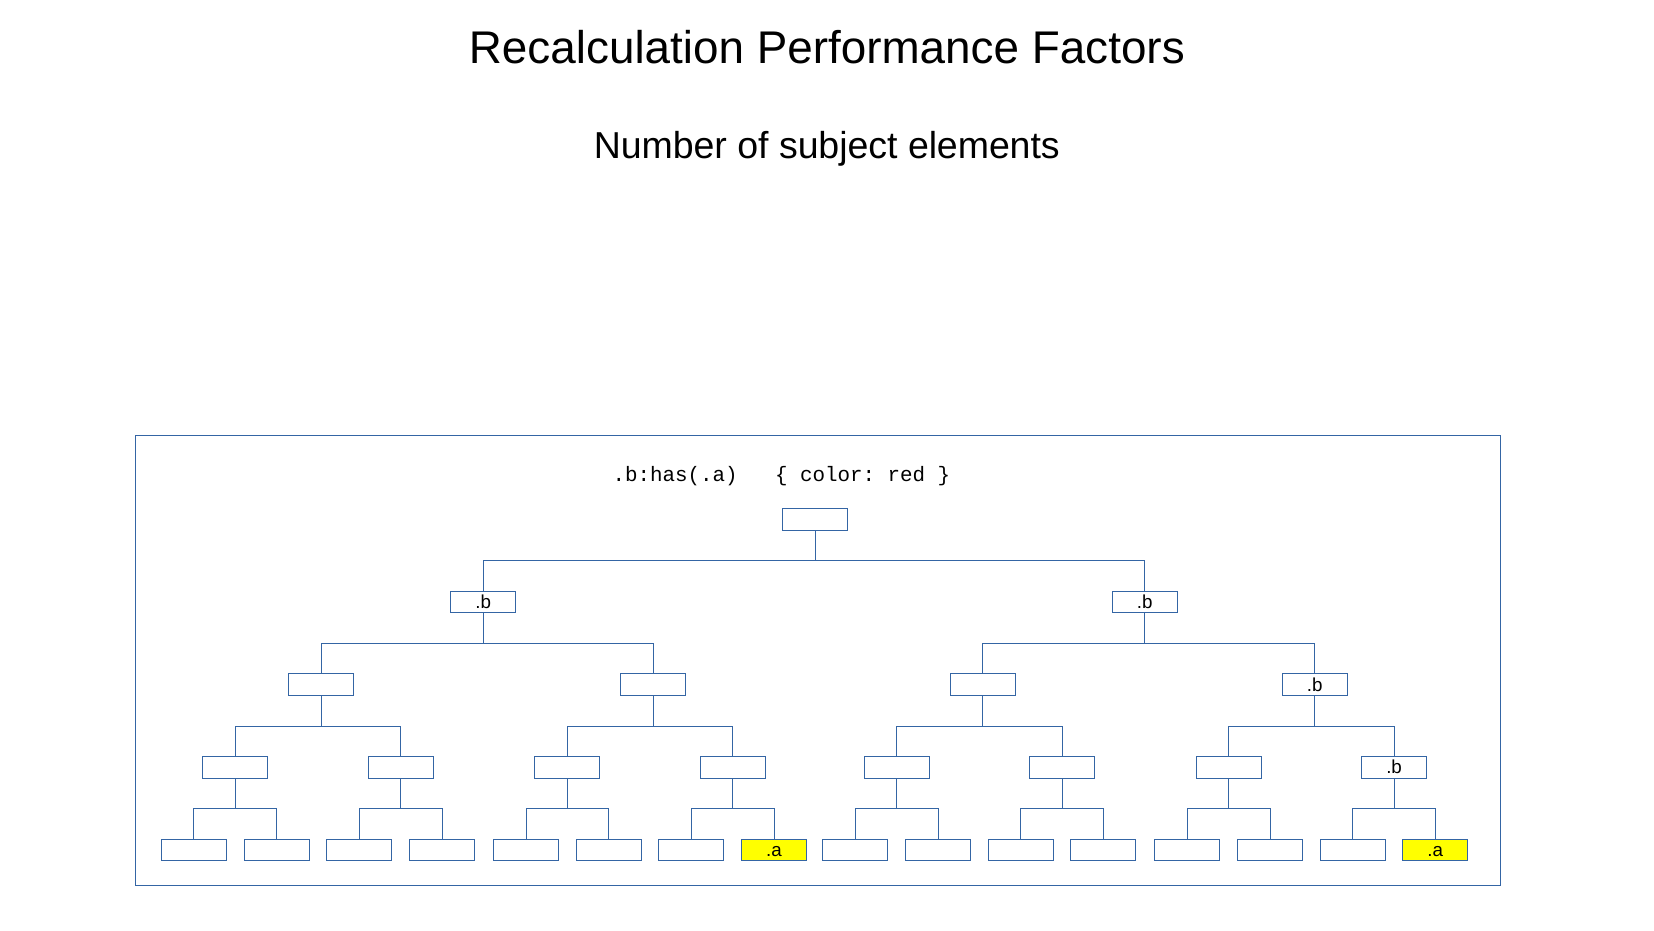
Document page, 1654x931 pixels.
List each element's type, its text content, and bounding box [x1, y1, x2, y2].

text_box Recalculation Performance Factors Number of subject elements [0, 15, 1654, 175]
text_box [135, 435, 1501, 886]
